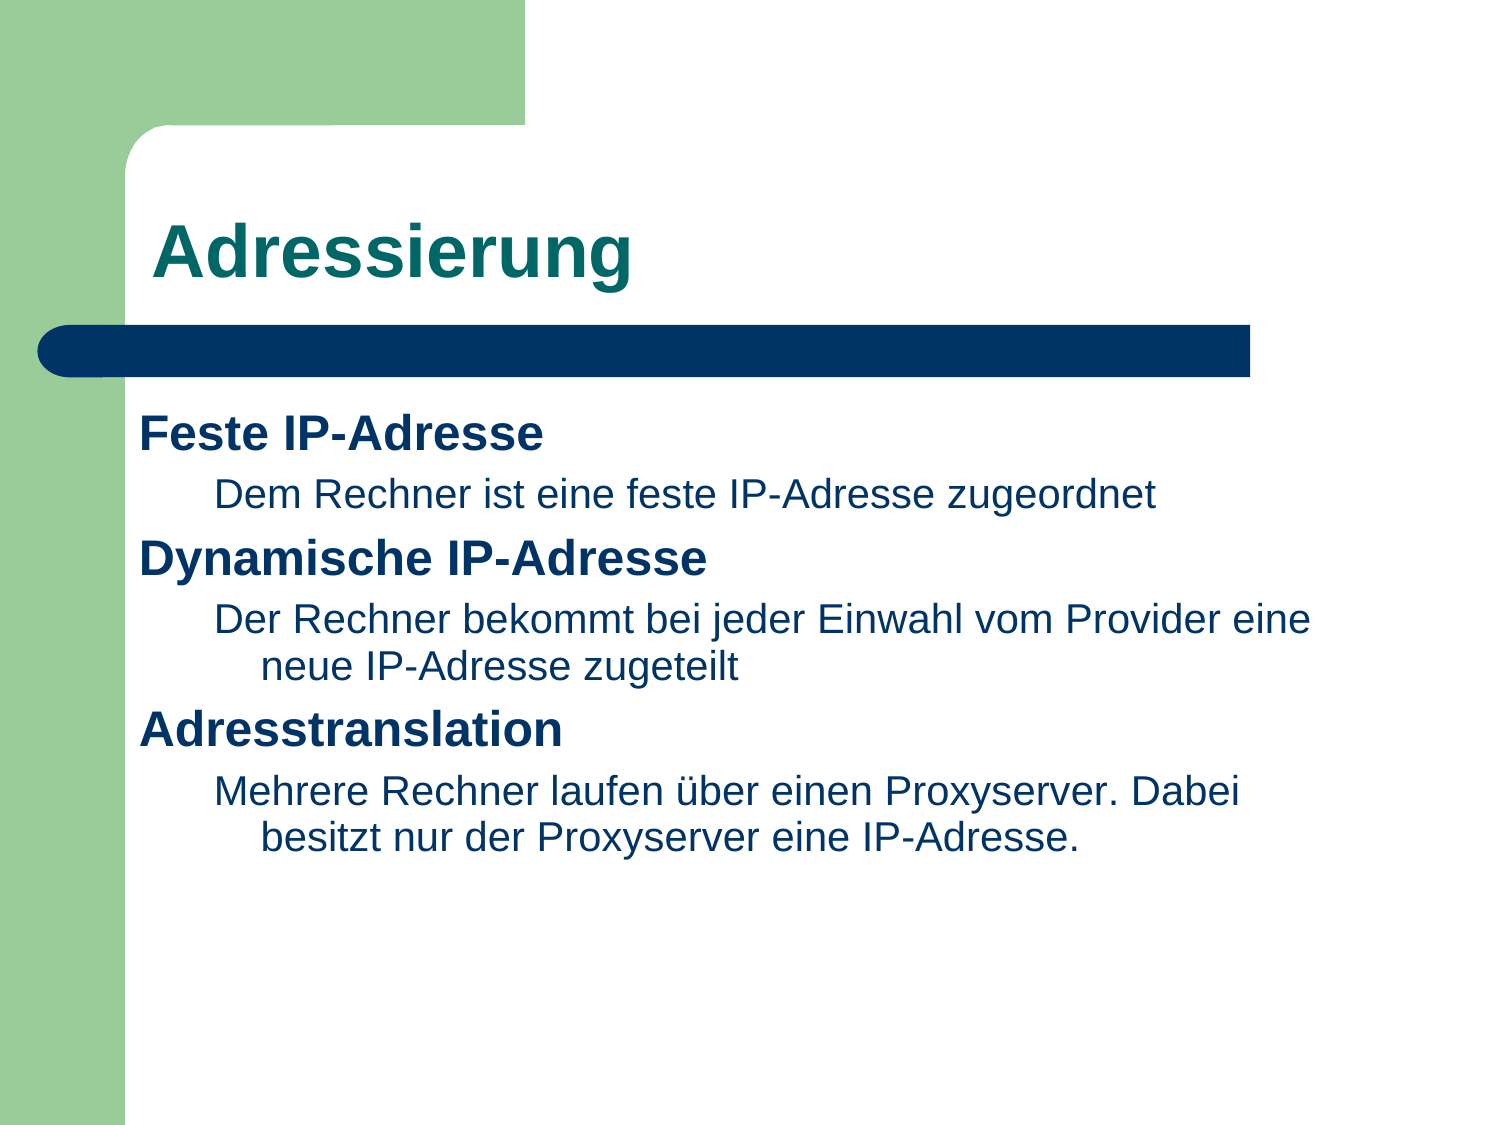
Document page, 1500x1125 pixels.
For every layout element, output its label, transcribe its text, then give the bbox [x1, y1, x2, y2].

title Adressierung [136, 136, 1414, 301]
list Feste IP-Adresse Dem Rechner ist eine feste IP-Adresse zugeordnet Dynamische IP-Adresse Der Rechner bekommt bei jeder Einwahl vom Provider eine neue IP-Adresse zugeteilt Adresstranslation Mehrere Rechner laufen über einen Proxyserver. Dabei besitzt nur der Proxyserver eine IP-Adresse. [123, 397, 1386, 1009]
